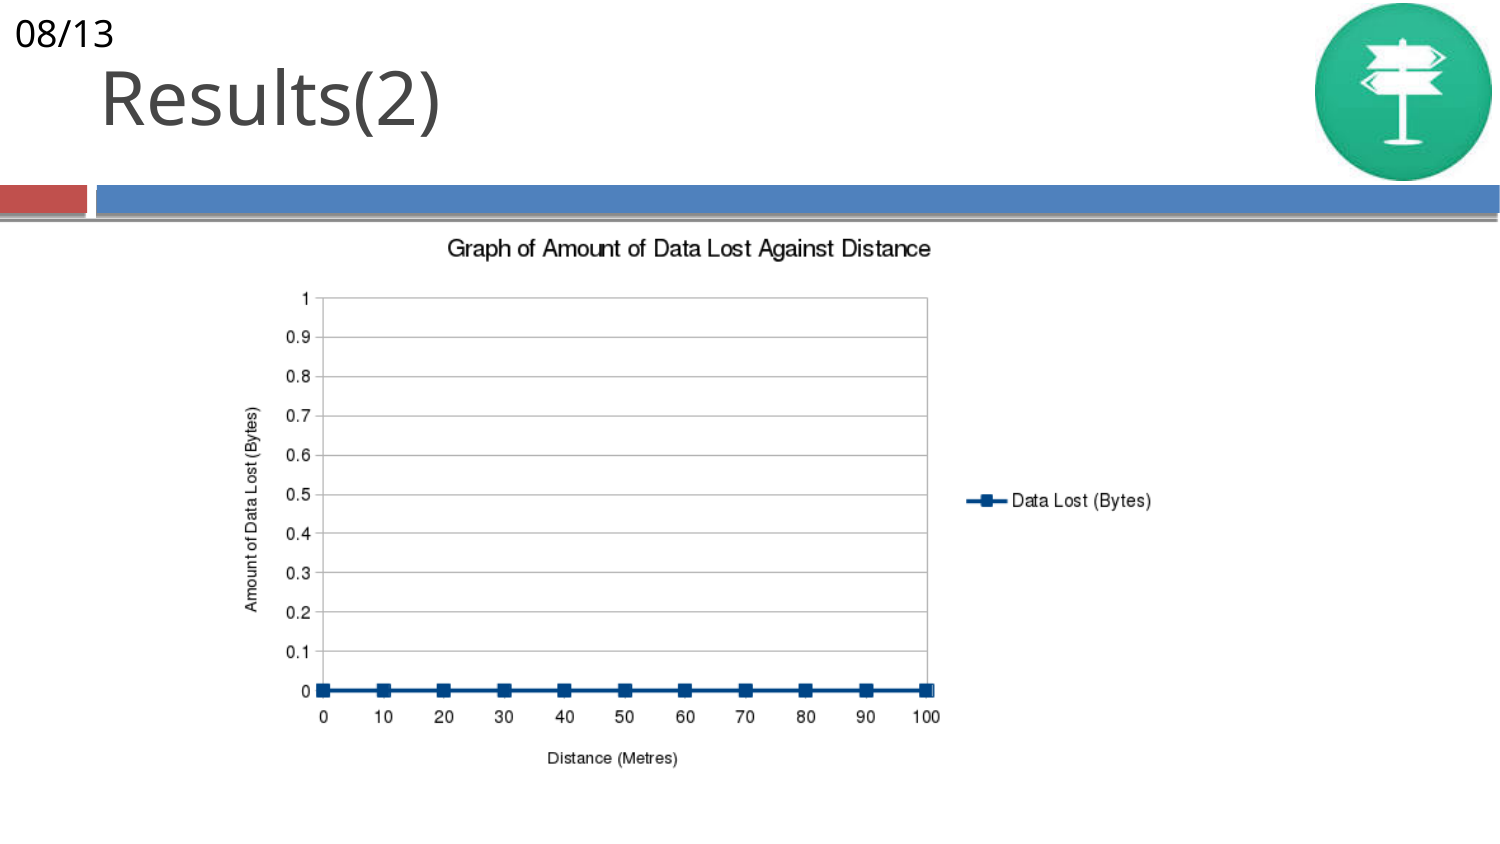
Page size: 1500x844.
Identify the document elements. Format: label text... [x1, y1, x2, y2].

picture [235, 225, 1158, 779]
picture [1315, 3, 1492, 181]
text_box 08/13 [0, 0, 151, 64]
text_box Results(2) [99, 13, 1315, 179]
